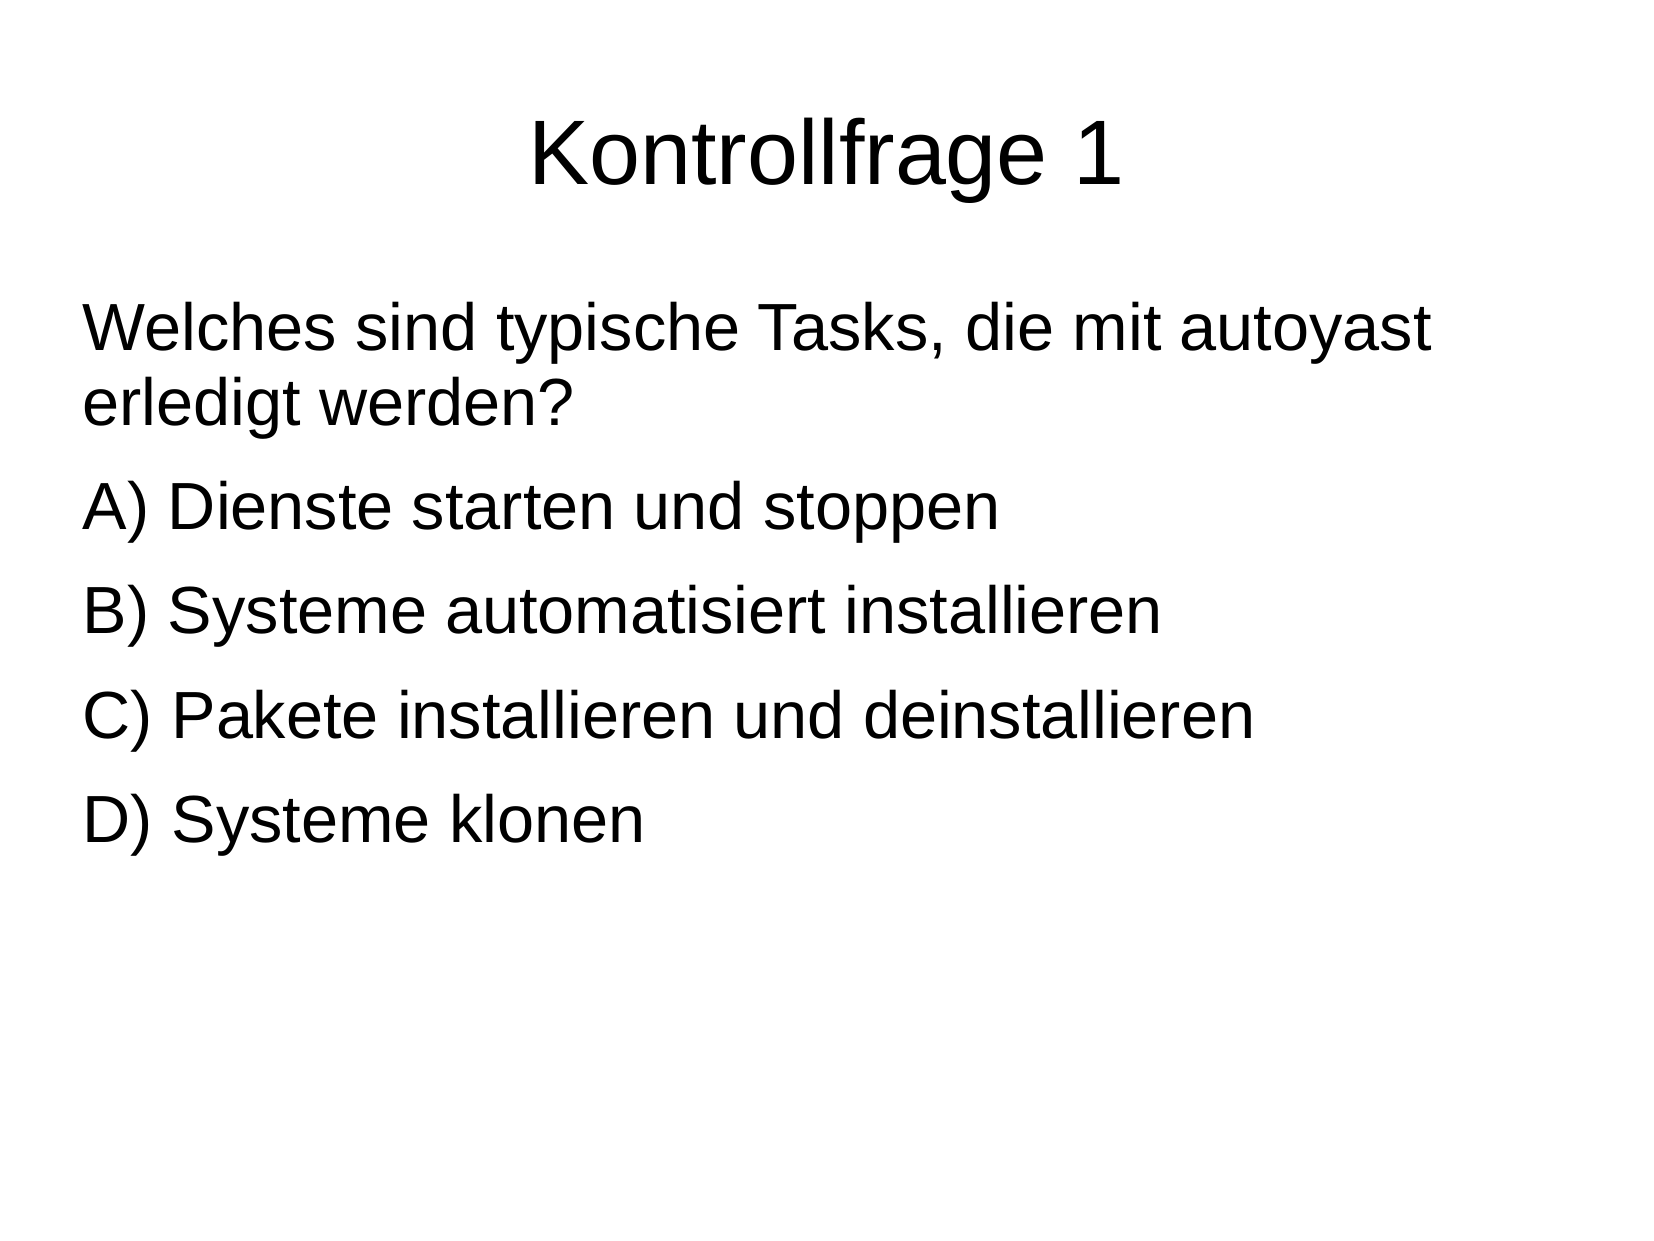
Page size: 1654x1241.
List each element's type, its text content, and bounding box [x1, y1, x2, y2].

title Kontrollfrage 1 [82, 101, 1571, 205]
list Welches sind typische Tasks, die mit autoyast erledigt werden? A) Dienste starten und stoppen B) Systeme automatisiert installieren C) Pakete installieren und deinstallieren D) Systeme klonen [82, 290, 1571, 1010]
